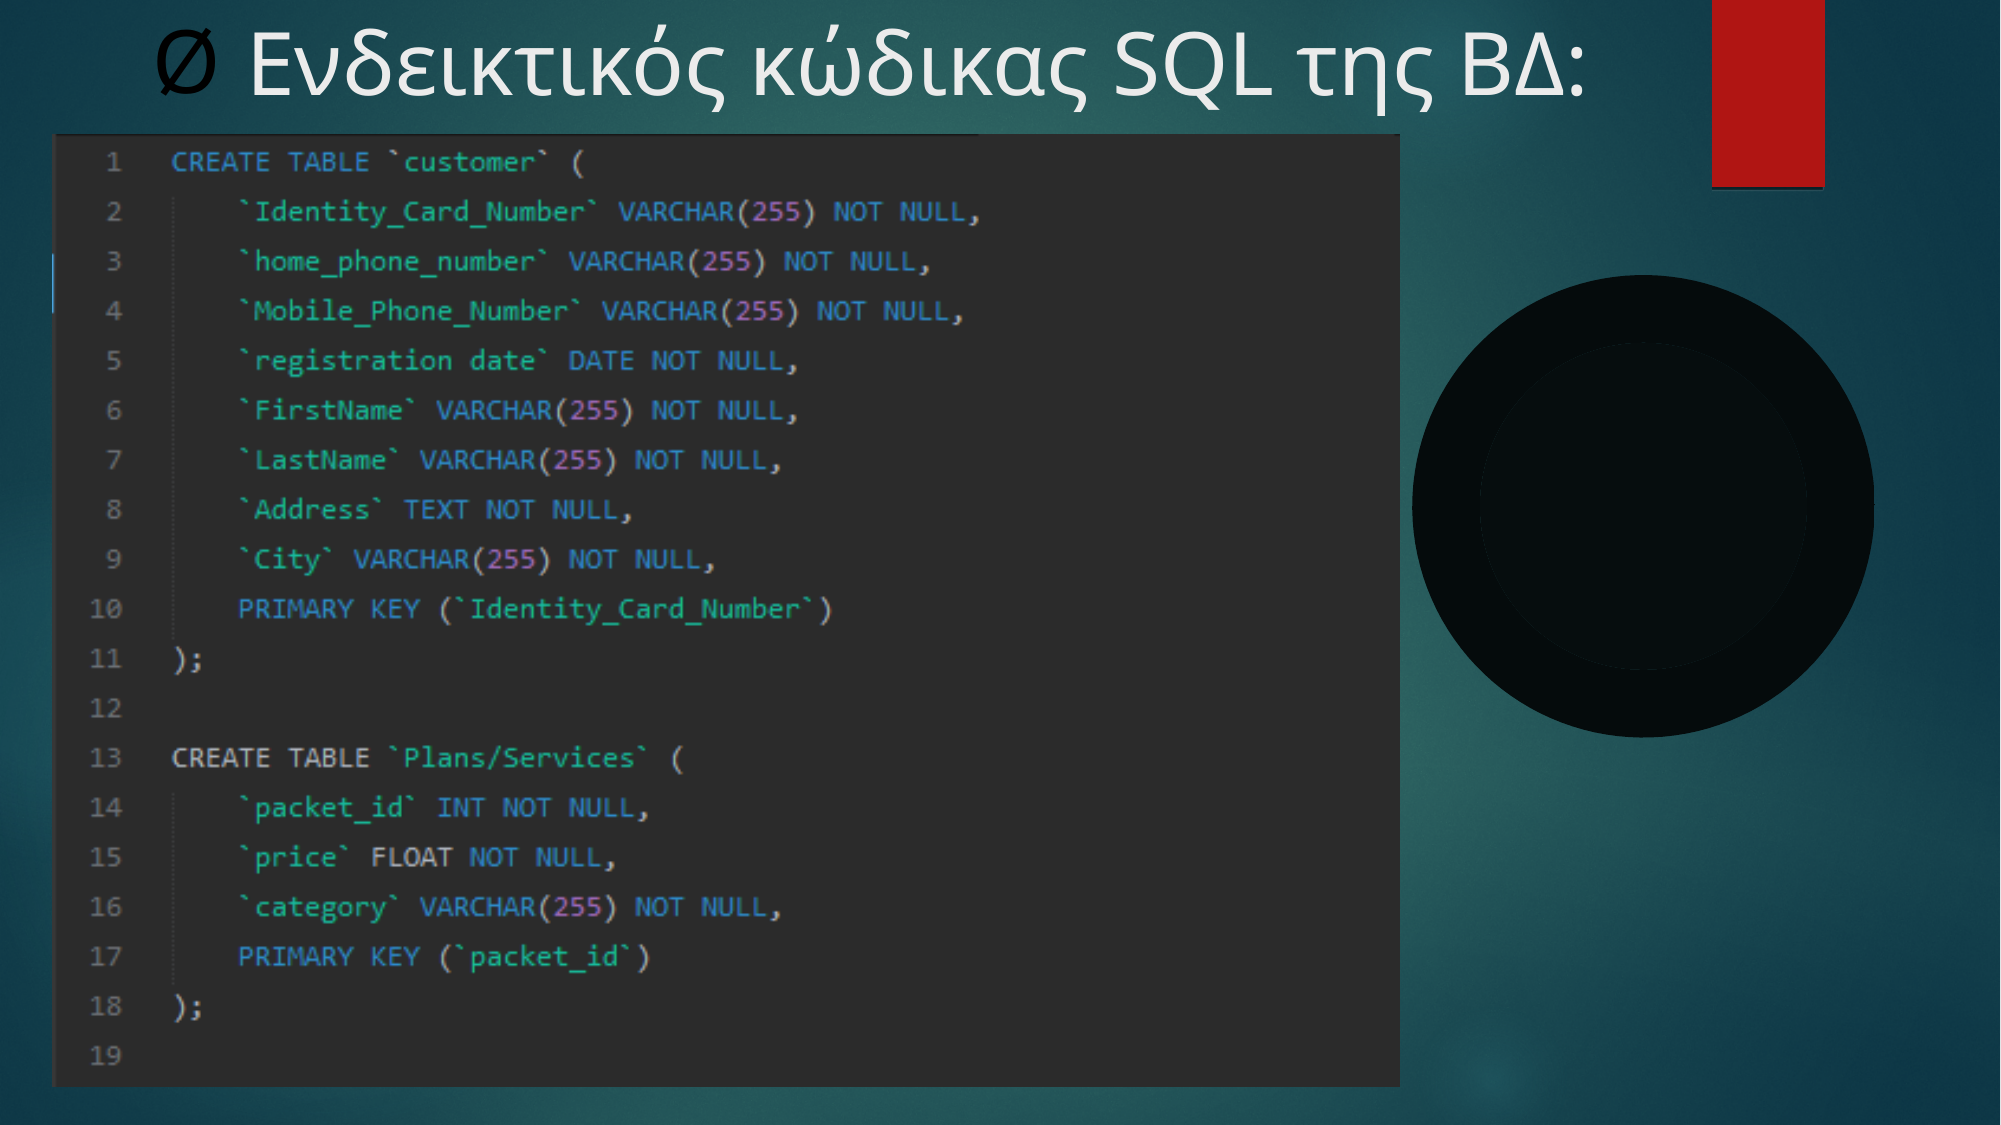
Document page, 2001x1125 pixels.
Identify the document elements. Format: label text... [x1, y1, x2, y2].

title Ενδεικτικός κώδικας SQL της ΒΔ: [137, 0, 1863, 153]
picture [52, 134, 1400, 1087]
